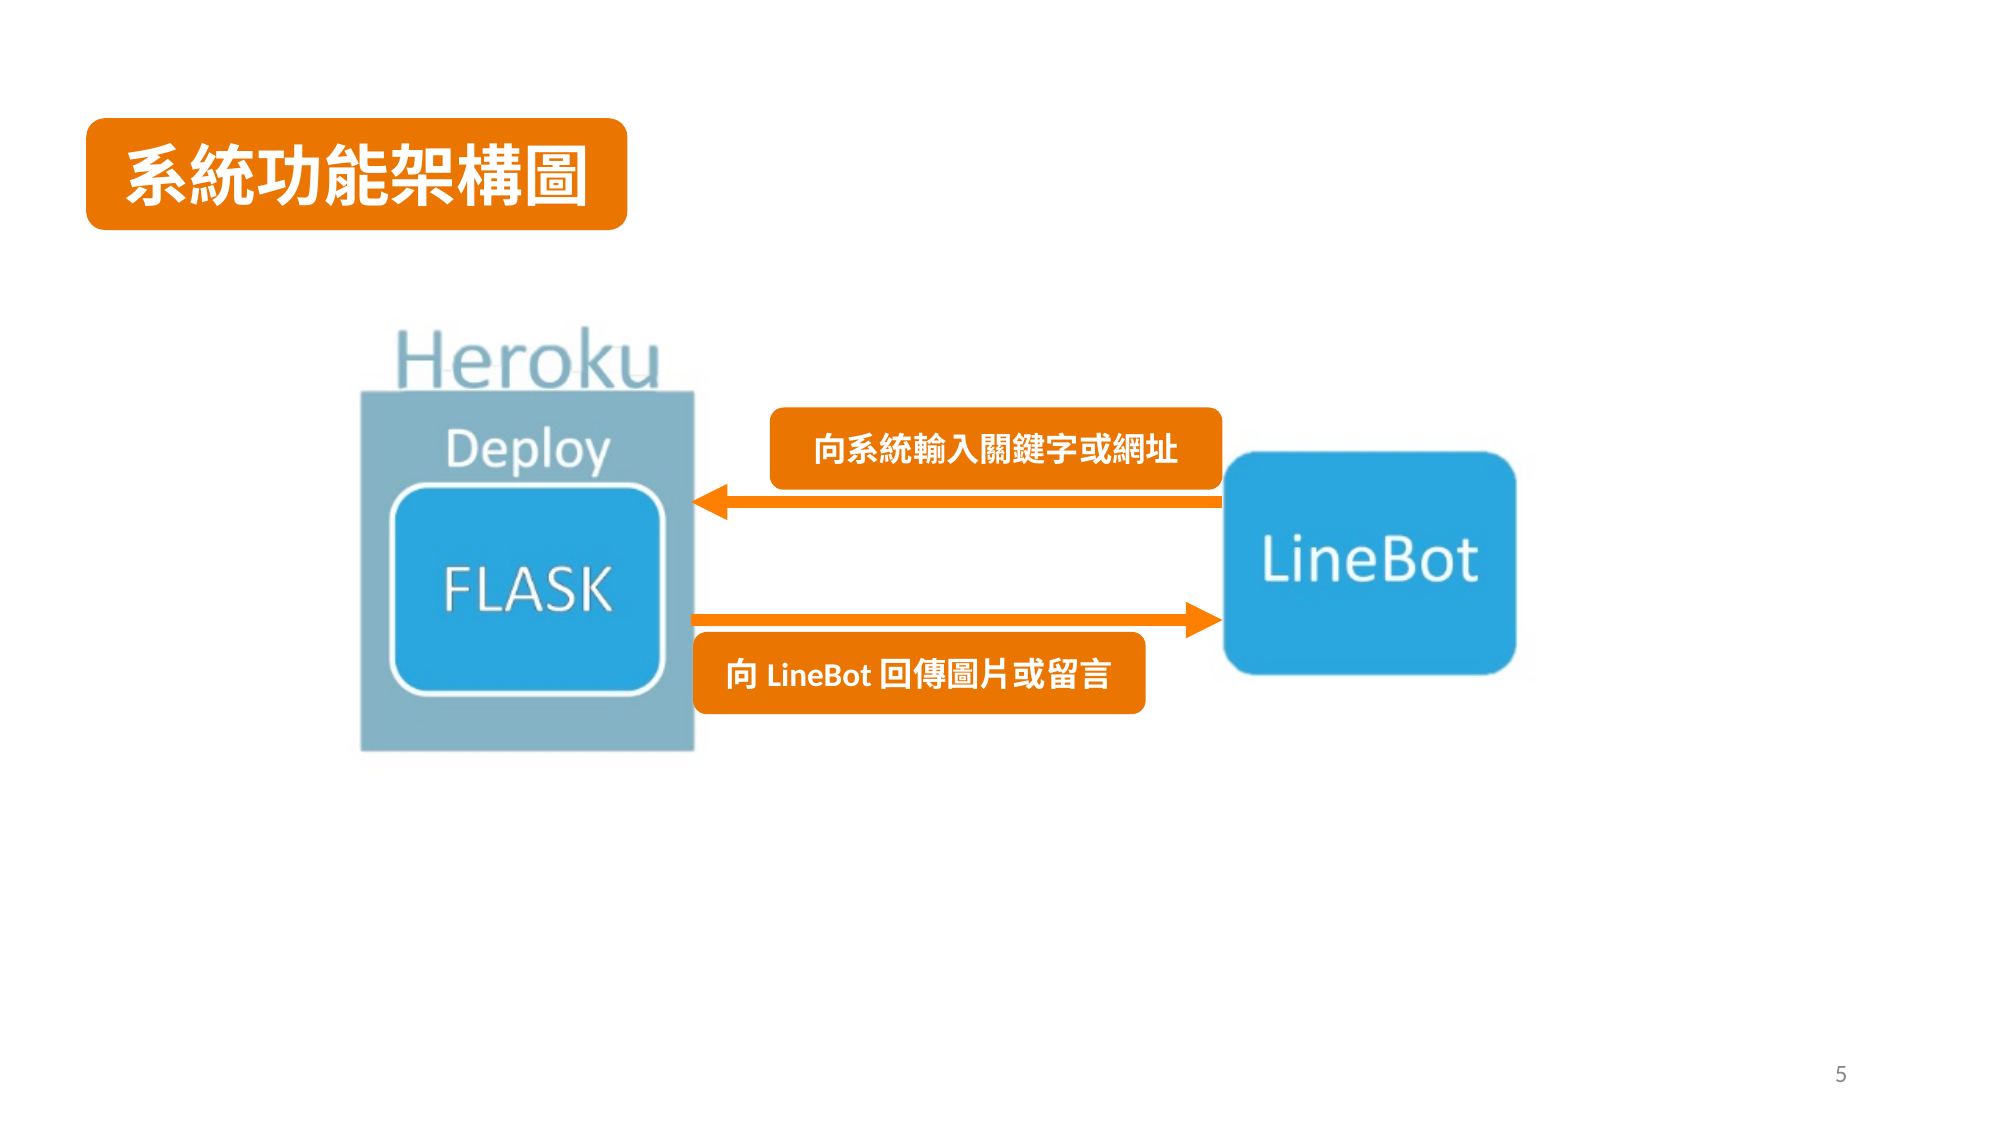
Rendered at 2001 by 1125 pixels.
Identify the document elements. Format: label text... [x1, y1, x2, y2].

picture [336, 295, 709, 774]
slide_number 13 [1412, 1042, 1863, 1103]
text_box 向系統輸入關鍵字或網址 [769, 407, 1223, 490]
text_box 系統功能架構圖 [86, 118, 628, 231]
text_box 向LineBot回傳圖片或留言 [693, 631, 1146, 715]
picture [1210, 430, 1558, 709]
